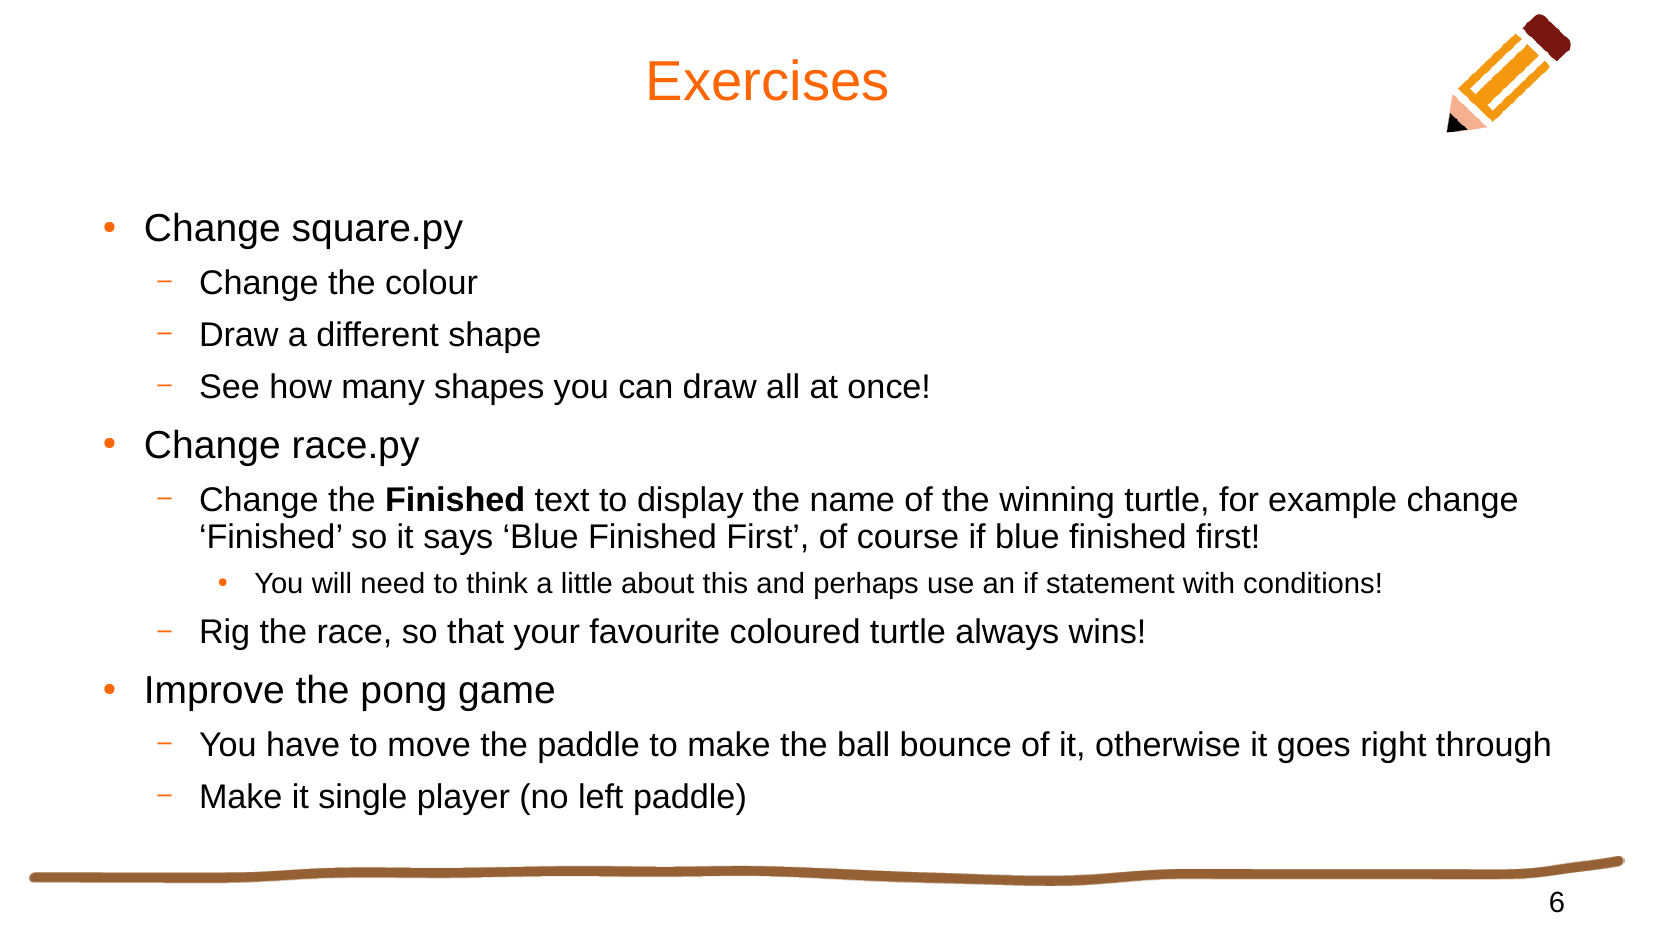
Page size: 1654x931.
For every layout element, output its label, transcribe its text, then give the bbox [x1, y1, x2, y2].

list Change square.py Change the colour Draw a different shape See how many shapes you can draw all at once! Change race.py Change the Finished text to display the name of the winning turtle, for example change ‘Finished’ so it says ‘Blue Finished First’, of course if blue finished first! You will need to think a little about this and perhaps use an if statement with conditions! Rig the race, so that your favourite coloured turtle always wins! Improve the pong game You have to move the paddle to make the ball bounce of it, otherwise it goes right through Make it single player (no left paddle) [88, 206, 1565, 857]
picture [1446, 14, 1571, 133]
picture [29, 856, 1625, 886]
title Exercises [88, 29, 1447, 133]
